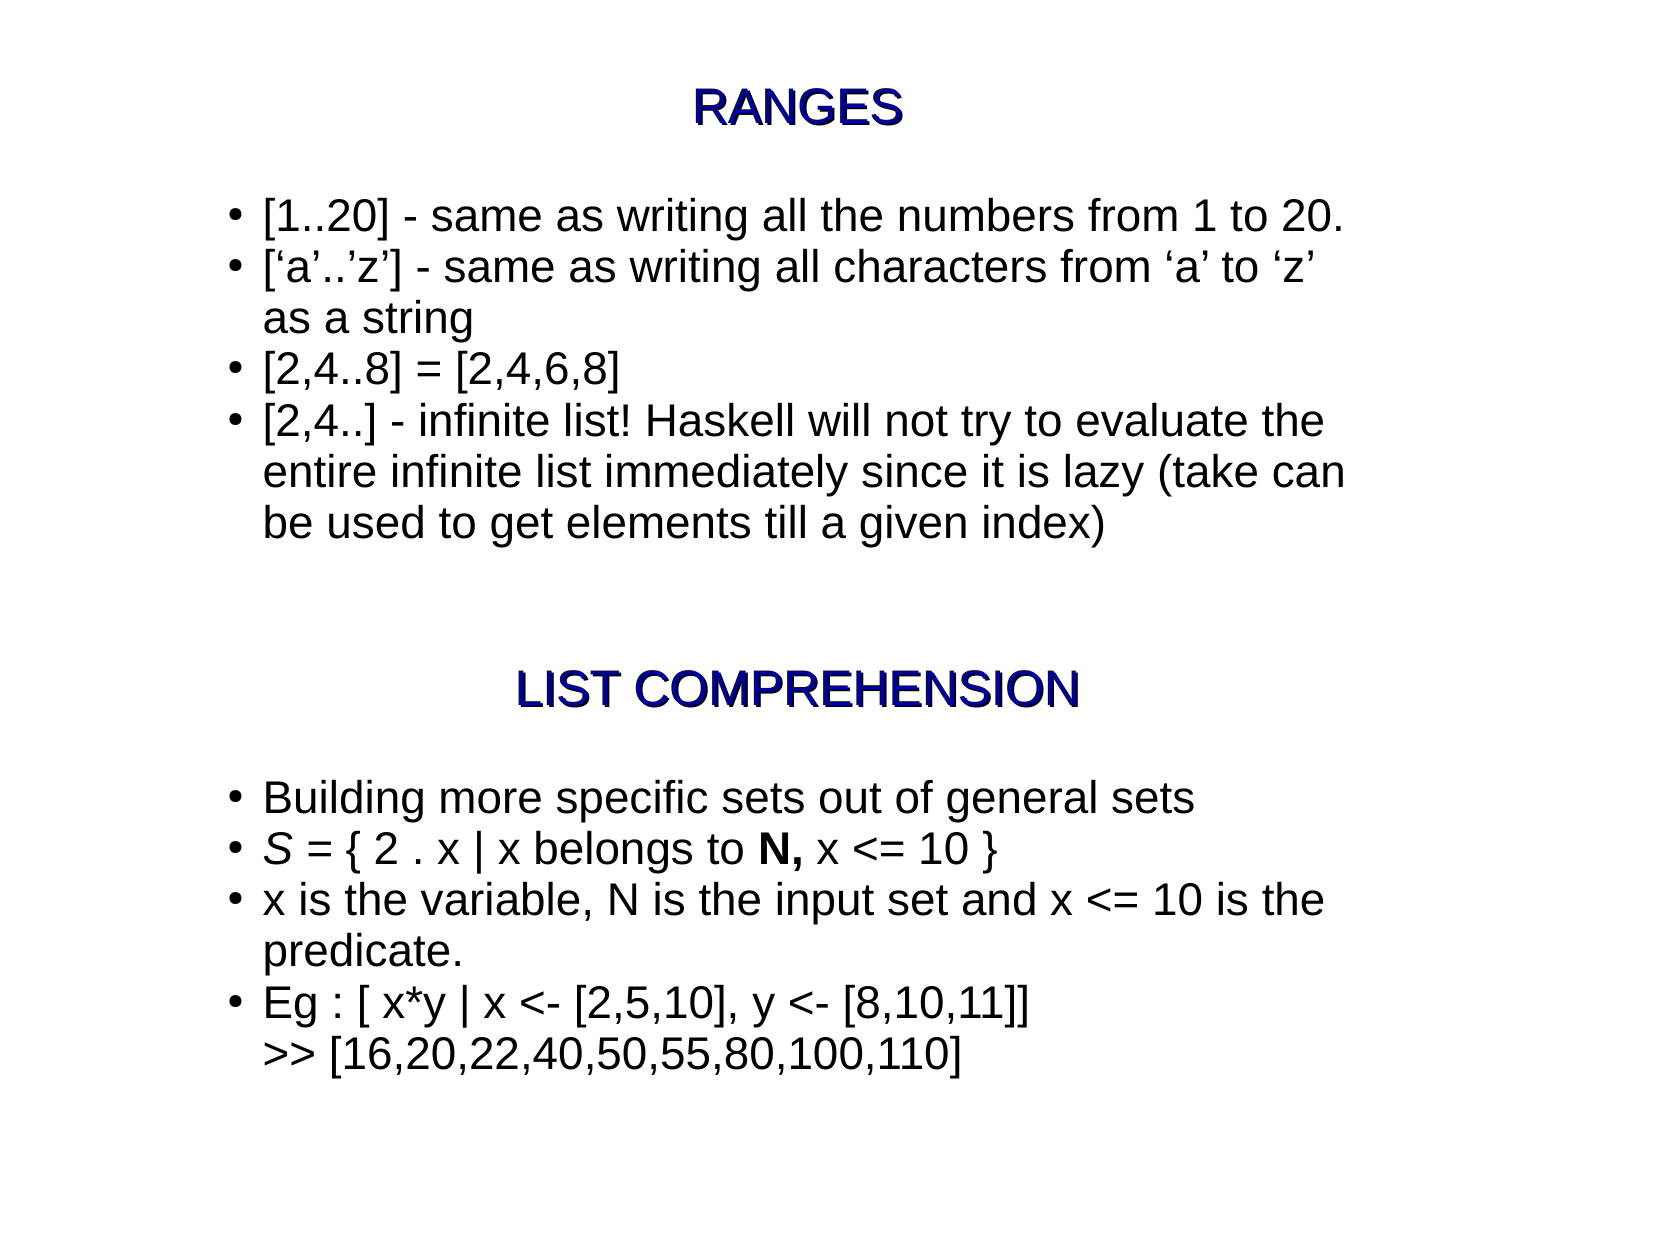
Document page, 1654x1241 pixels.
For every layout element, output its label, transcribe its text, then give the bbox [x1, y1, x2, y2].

text_box LIST COMPREHENSION Building more specific sets out of general sets S = { 2 . x | x belongs to N, x <= 10 } x is the variable, N is the input set and x <= 10 is the predicate. Eg : [ x*y | x <- [2,5,10], y <- [8,10,11]] >> [16,20,22,40,50,55,80,100,110] [212, 652, 1382, 1087]
text_box RANGES [1..20] - same as writing all the numbers from 1 to 20. [‘a’..’z’] - same as writing all characters from ‘a’ to ‘z’ as a string [2,4..8] = [2,4,6,8] [2,4..] - infinite list! Haskell will not try to evaluate the entire infinite list immediately since it is lazy (take can be used to get elements till a given index) [212, 70, 1382, 557]
